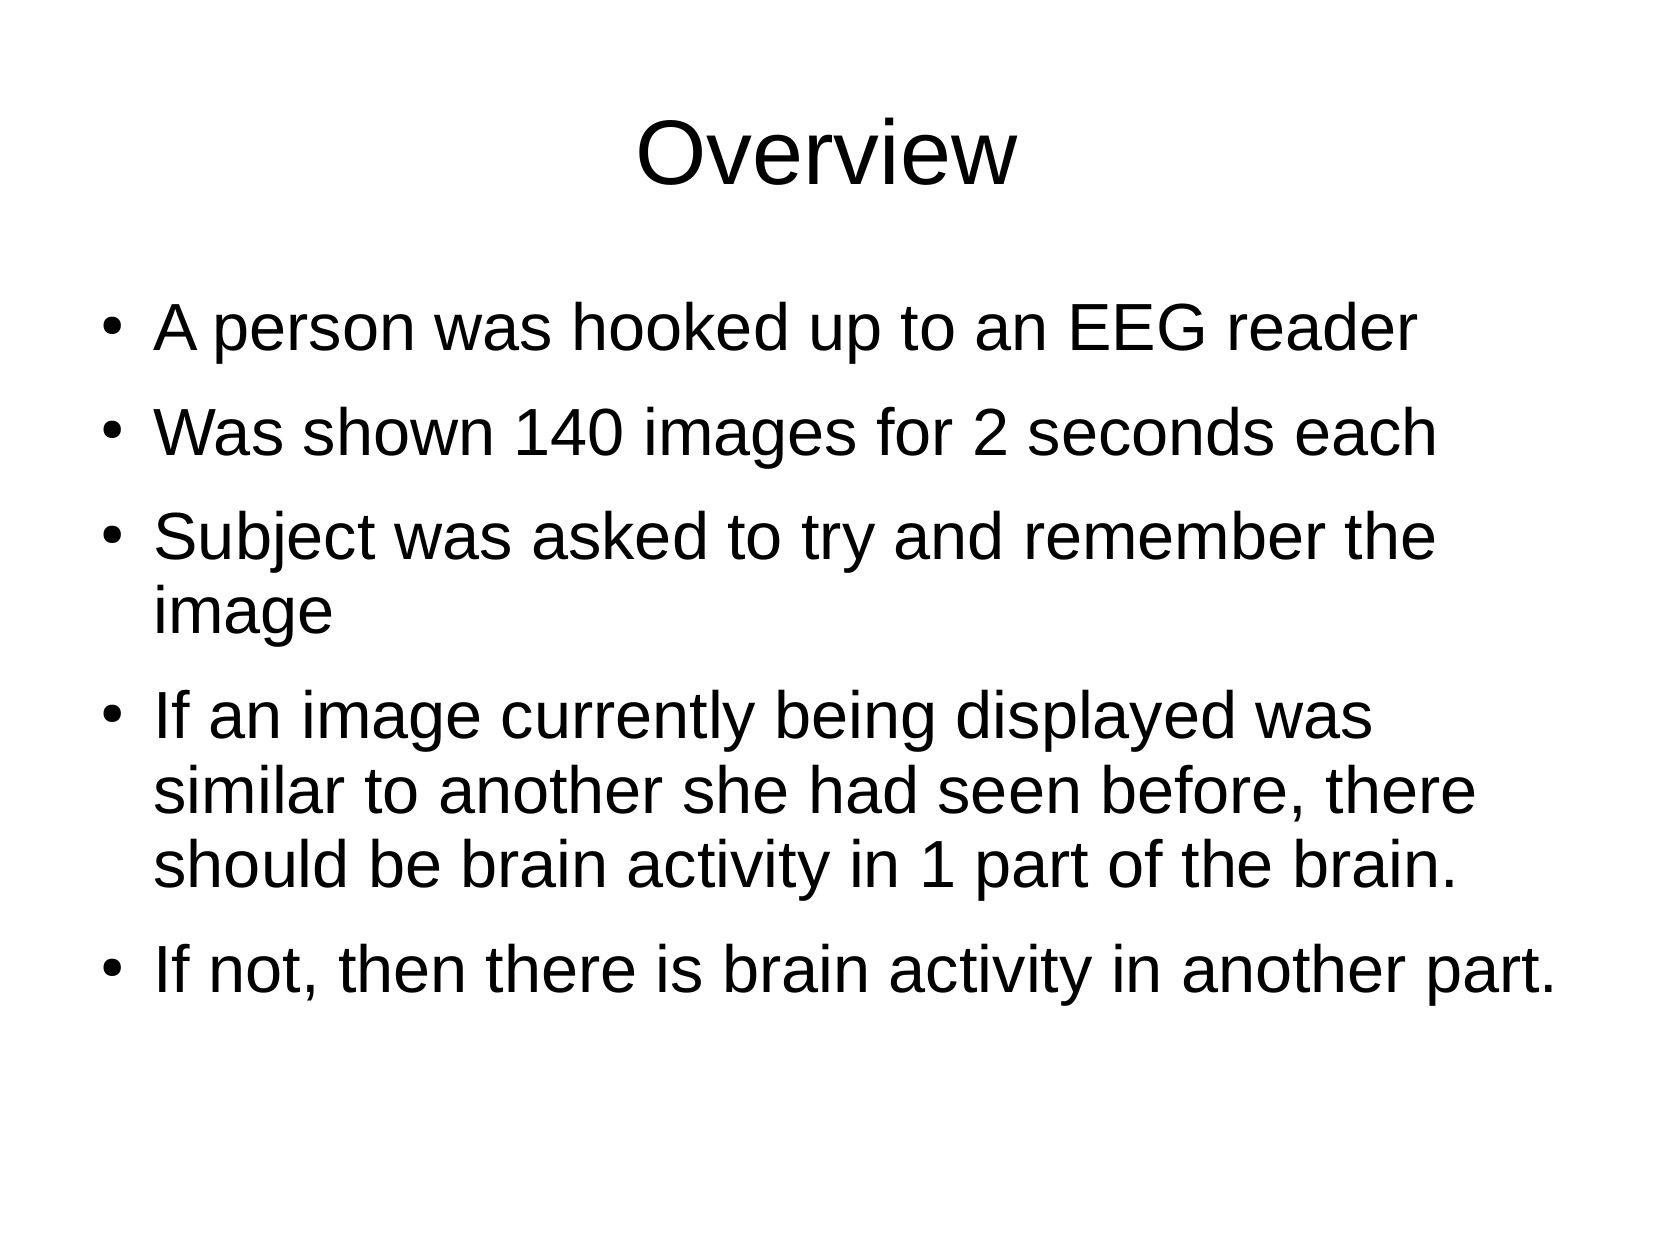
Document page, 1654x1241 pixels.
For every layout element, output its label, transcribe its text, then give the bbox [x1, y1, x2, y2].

list A person was hooked up to an EEG reader Was shown 140 images for 2 seconds each Subject was asked to try and remember the image If an image currently being displayed was similar to another she had seen before, there should be brain activity in 1 part of the brain. If not, then there is brain activity in another part. [82, 290, 1571, 1010]
title Overview [82, 49, 1571, 257]
